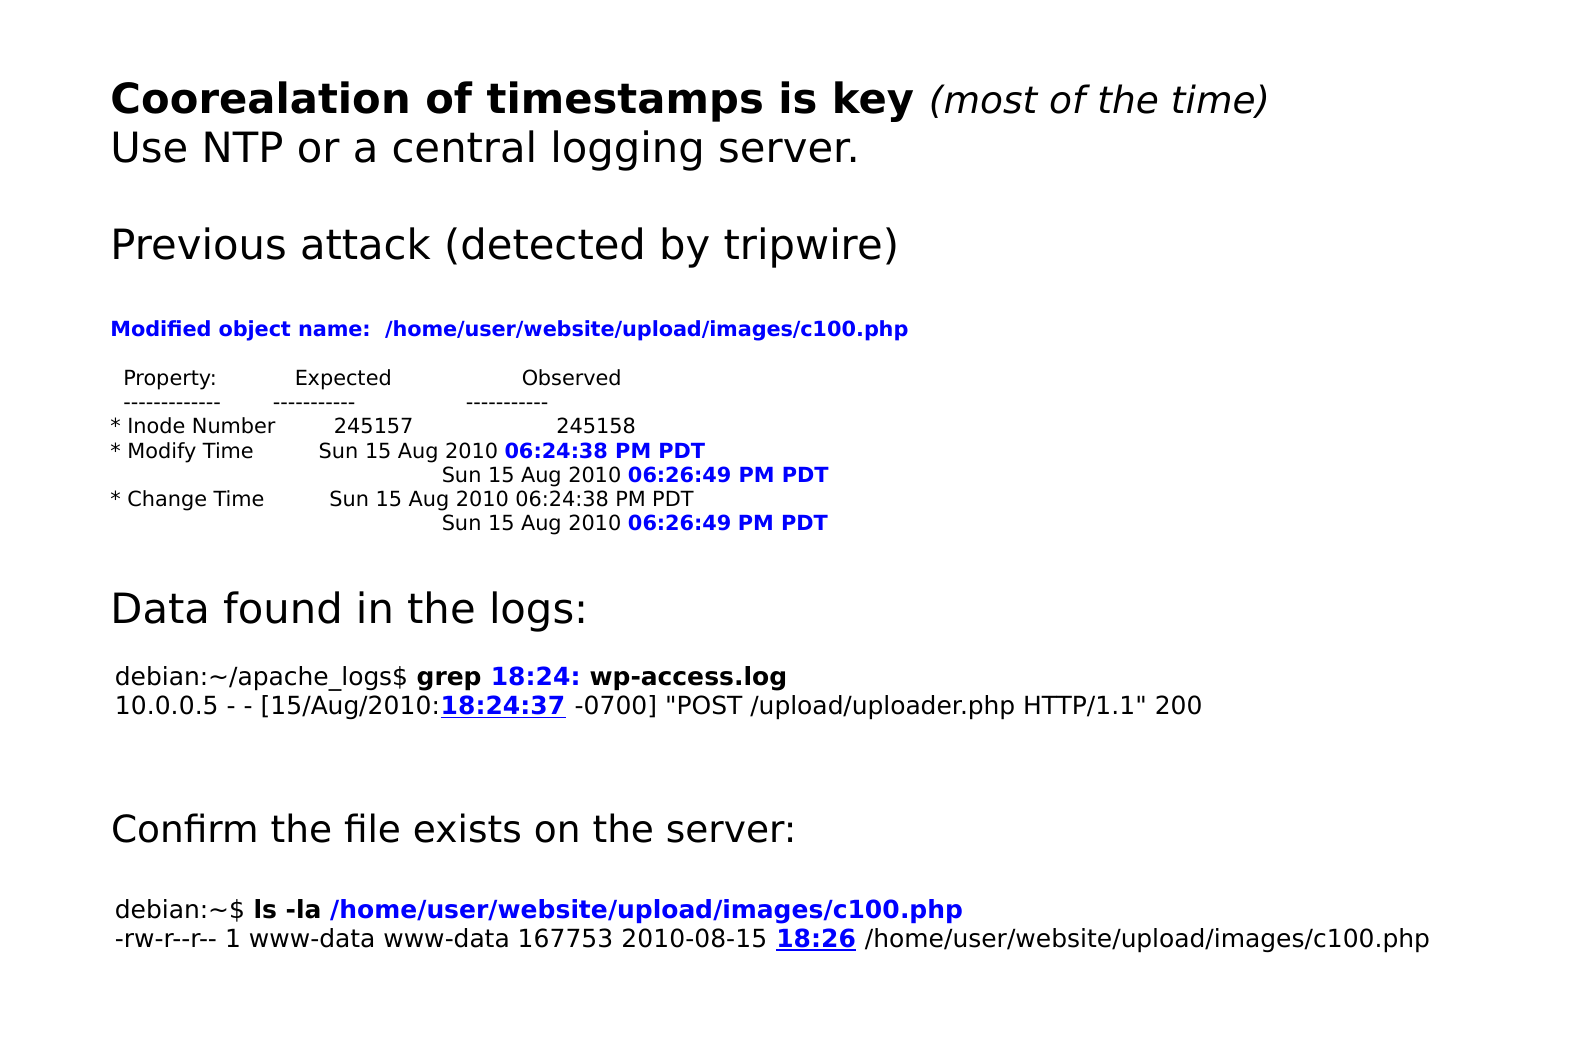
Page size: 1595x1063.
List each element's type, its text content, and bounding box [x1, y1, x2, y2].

subtitle Coorealation of timestamps is key (most of the time) Use NTP or a central logging server. Previous attack (detected by tripwire) Modified object name: /home/user/website/upload/images/c100.php Property: Expected Observed ------------- ----------- ----------- * Inode Number 245157 245158 * Modify Time Sun 15 Aug 2010 06:24:38 PM PDT Sun 15 Aug 2010 06:26:49 PM PDT * Change Time Sun 15 Aug 2010 06:24:38 PM PDT Sun 15 Aug 2010 06:26:49 PM PDT Data found in the logs: debian:~/apache_logs$ grep 18:24: wp-access.log 10.0.0.5 - - [15/Aug/2010:18:24:37 -0700] "POST /upload/uploader.php HTTP/1.1" 200 Confirm the file exists on the server: debian:~$ ls -la /home/user/website/upload/images/c100.php -rw-r--r-- 1 www-data www-data 167753 2010-08-15 18:26 /home/user/website/upload/images/c100.php [75, 75, 1510, 1041]
